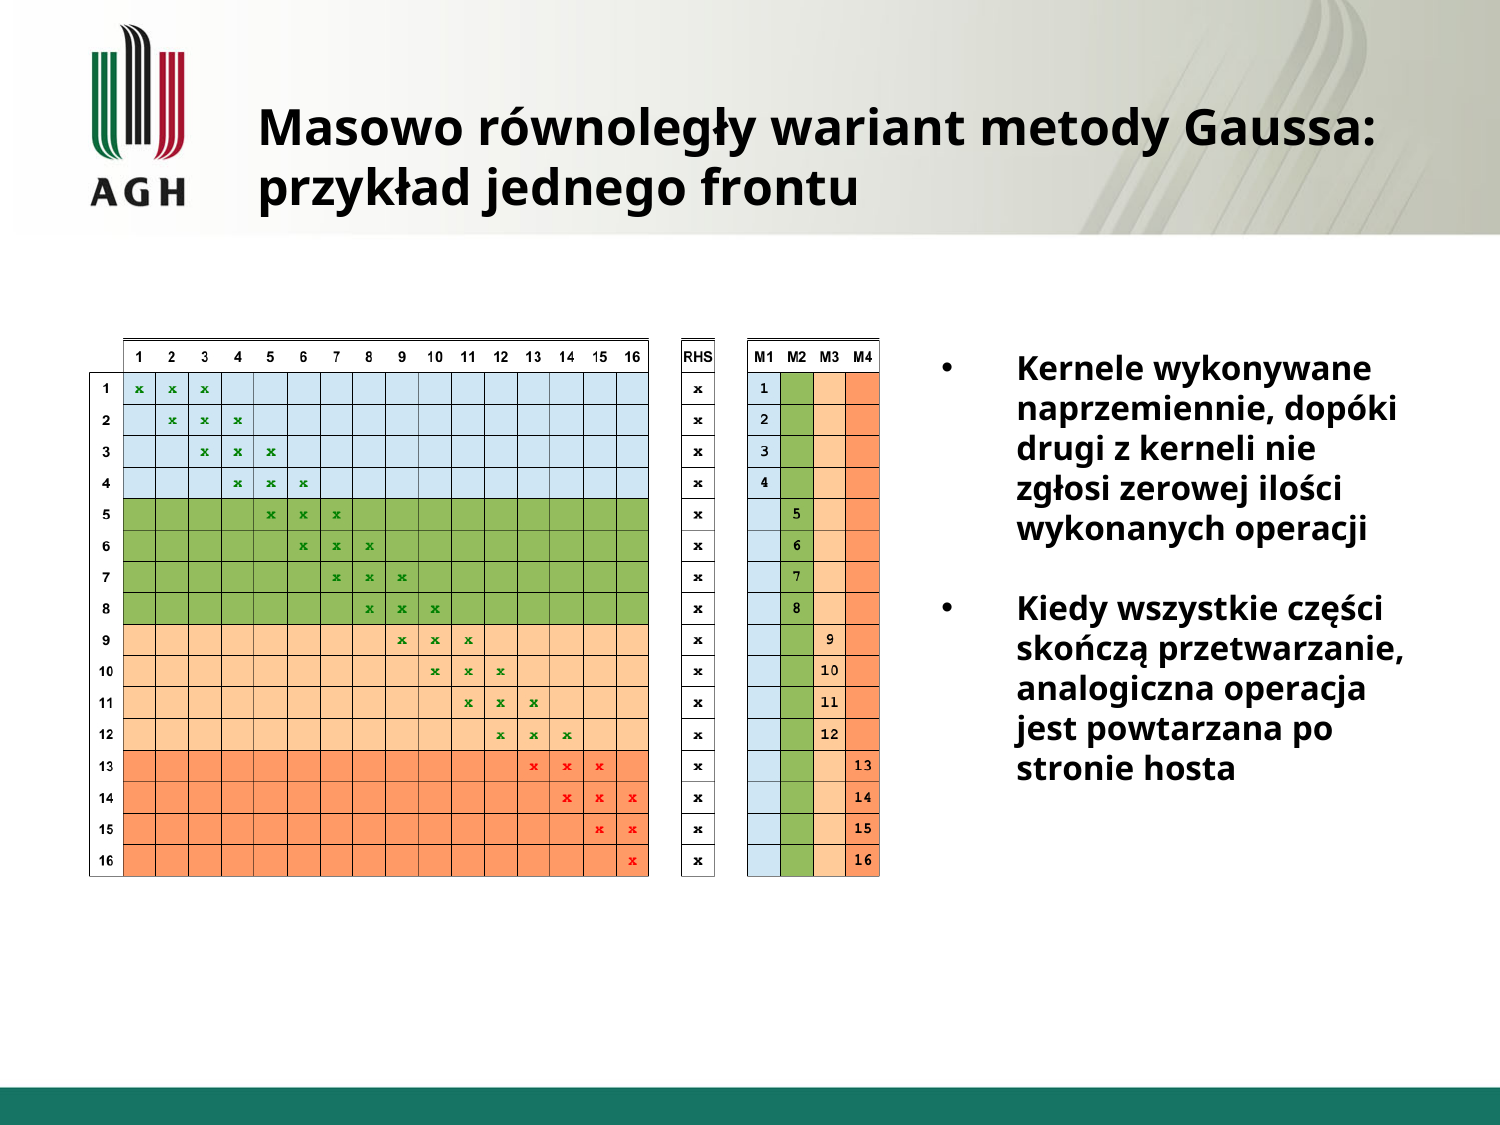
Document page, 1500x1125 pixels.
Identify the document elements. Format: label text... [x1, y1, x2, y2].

text_box Kernele wykonywane naprzemiennie, dopóki drugi z kerneli nie zgłosi zerowej ilości wykonanych operacji Kiedy wszystkie części skończą przetwarzanie, analogiczna operacja jest powtarzana po stronie hosta [926, 339, 1435, 795]
title Masowo równoległy wariant metody Gaussa: przykład jednego frontu [242, 78, 1425, 233]
picture [0, 0, 1500, 1125]
